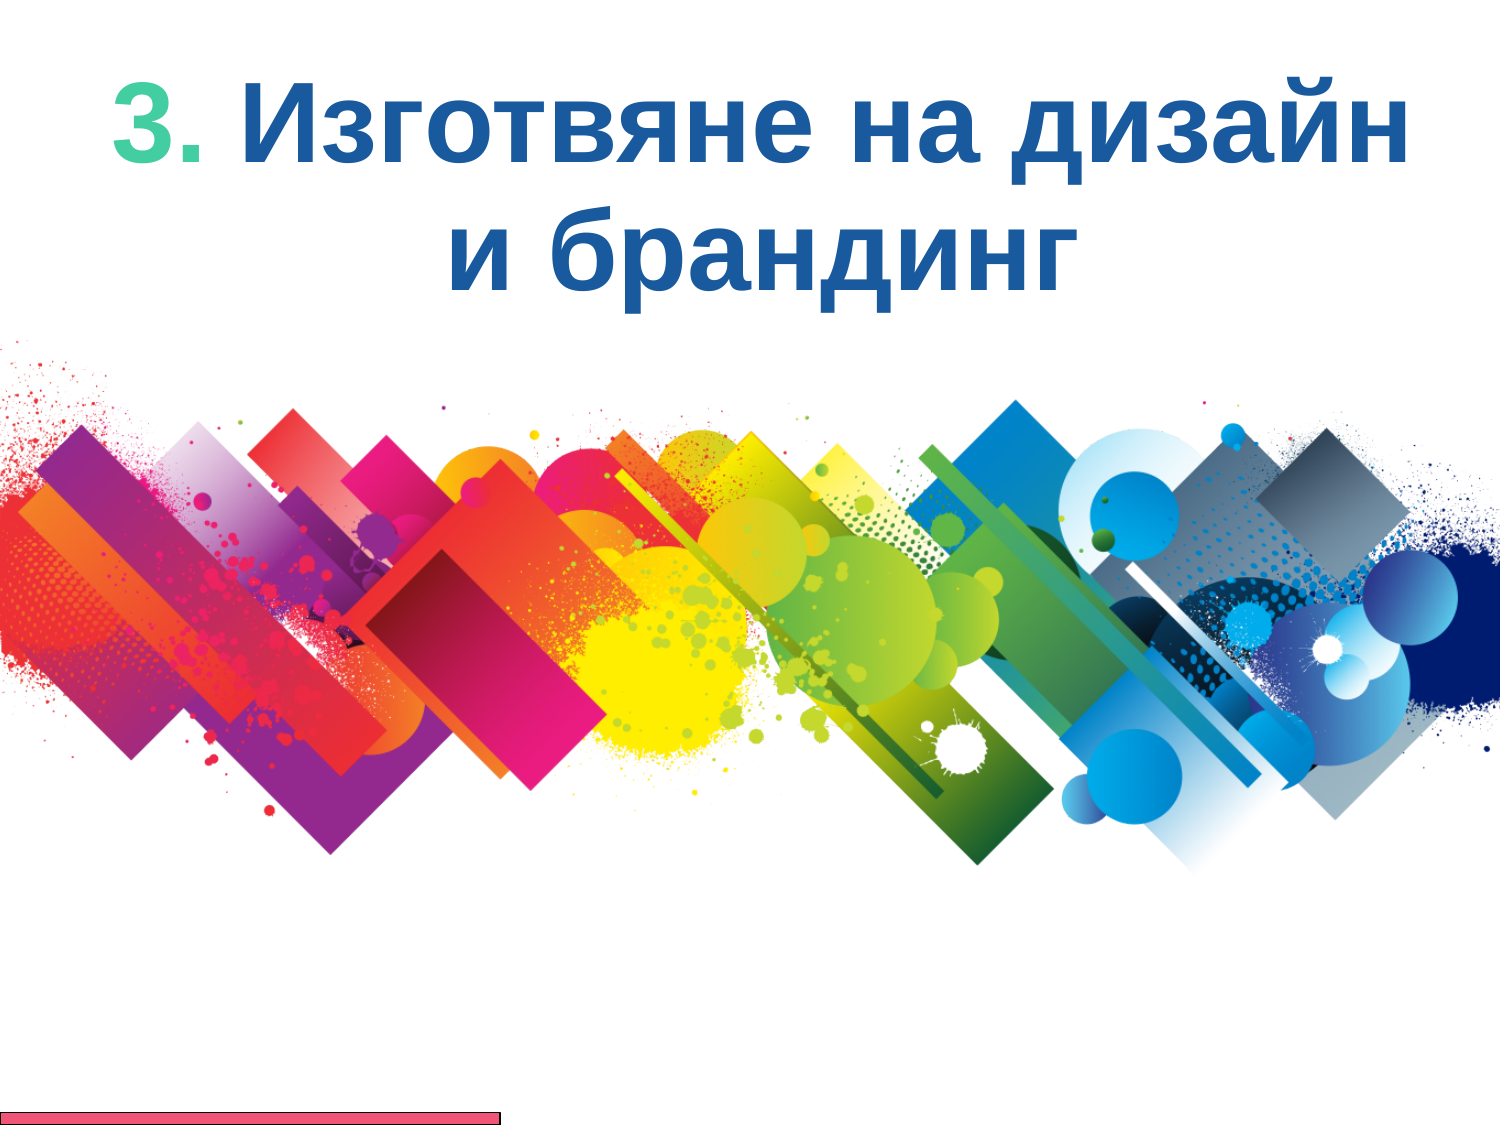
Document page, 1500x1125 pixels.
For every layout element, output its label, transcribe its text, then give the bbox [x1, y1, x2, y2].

text_box [0, 1112, 500, 1125]
picture [0, 326, 1500, 890]
text_box 3. Изготвяне на дизайн и брандинг [96, 44, 1414, 326]
